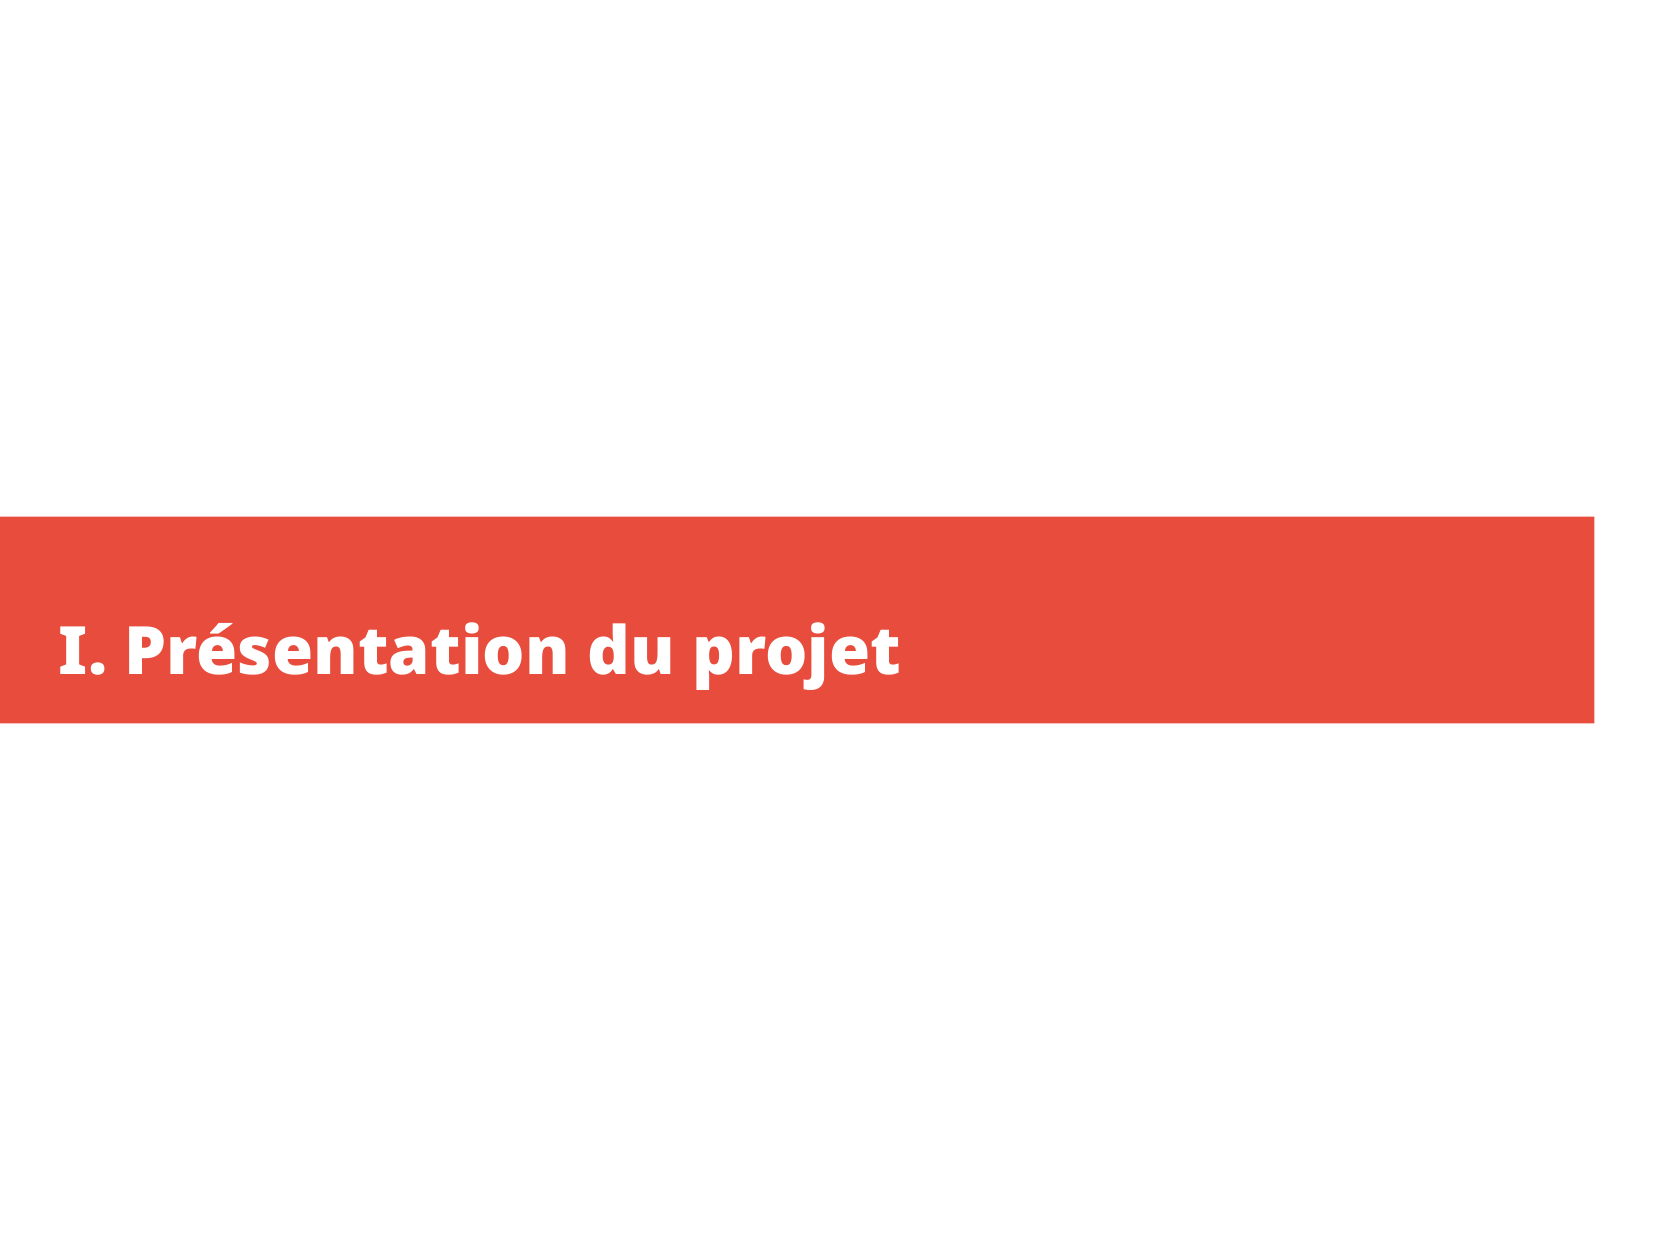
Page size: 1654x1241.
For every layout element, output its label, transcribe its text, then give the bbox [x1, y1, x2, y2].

title I. Présentation du projet [59, 546, 1595, 694]
